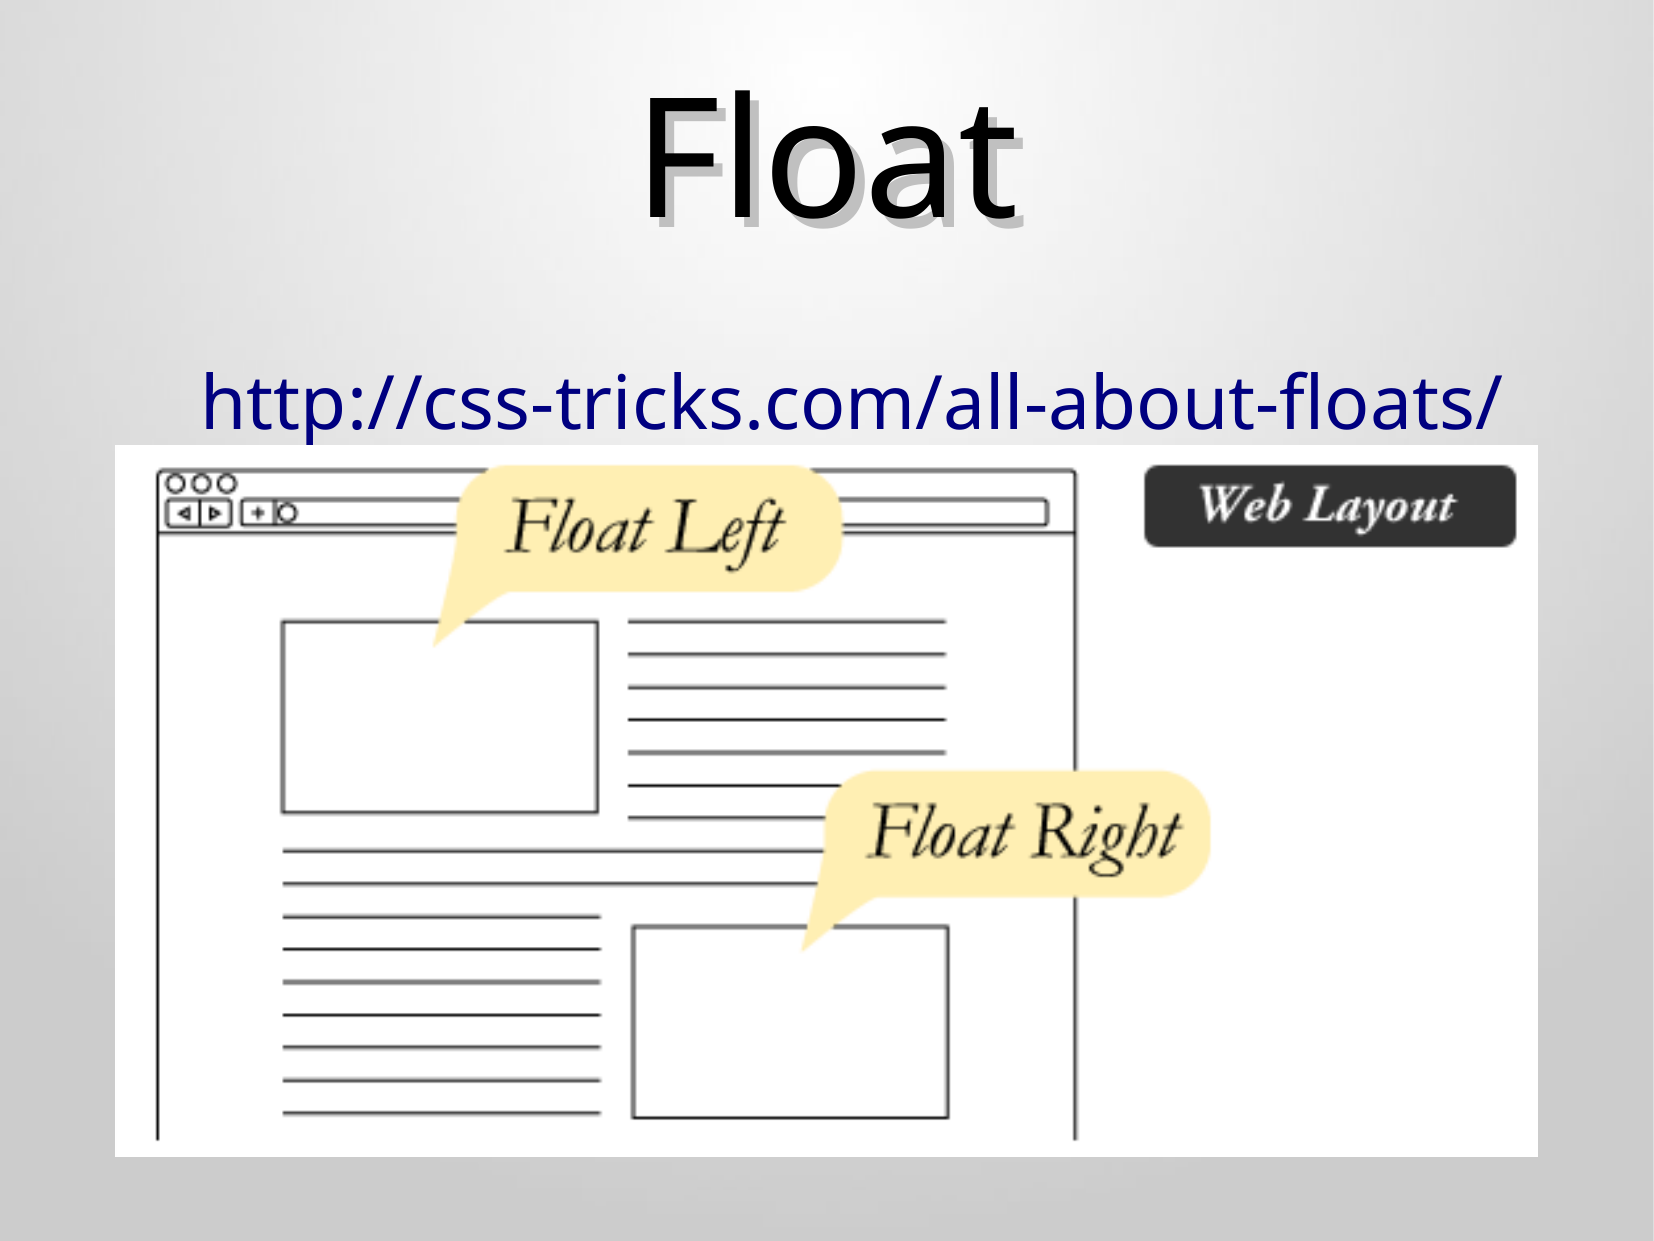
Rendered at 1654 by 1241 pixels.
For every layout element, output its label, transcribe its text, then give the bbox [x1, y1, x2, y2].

picture [0, 0, 1654, 1241]
title Float [82, 52, 1571, 254]
list http://css-tricks.com/all-about-floats/ [82, 349, 1571, 1168]
